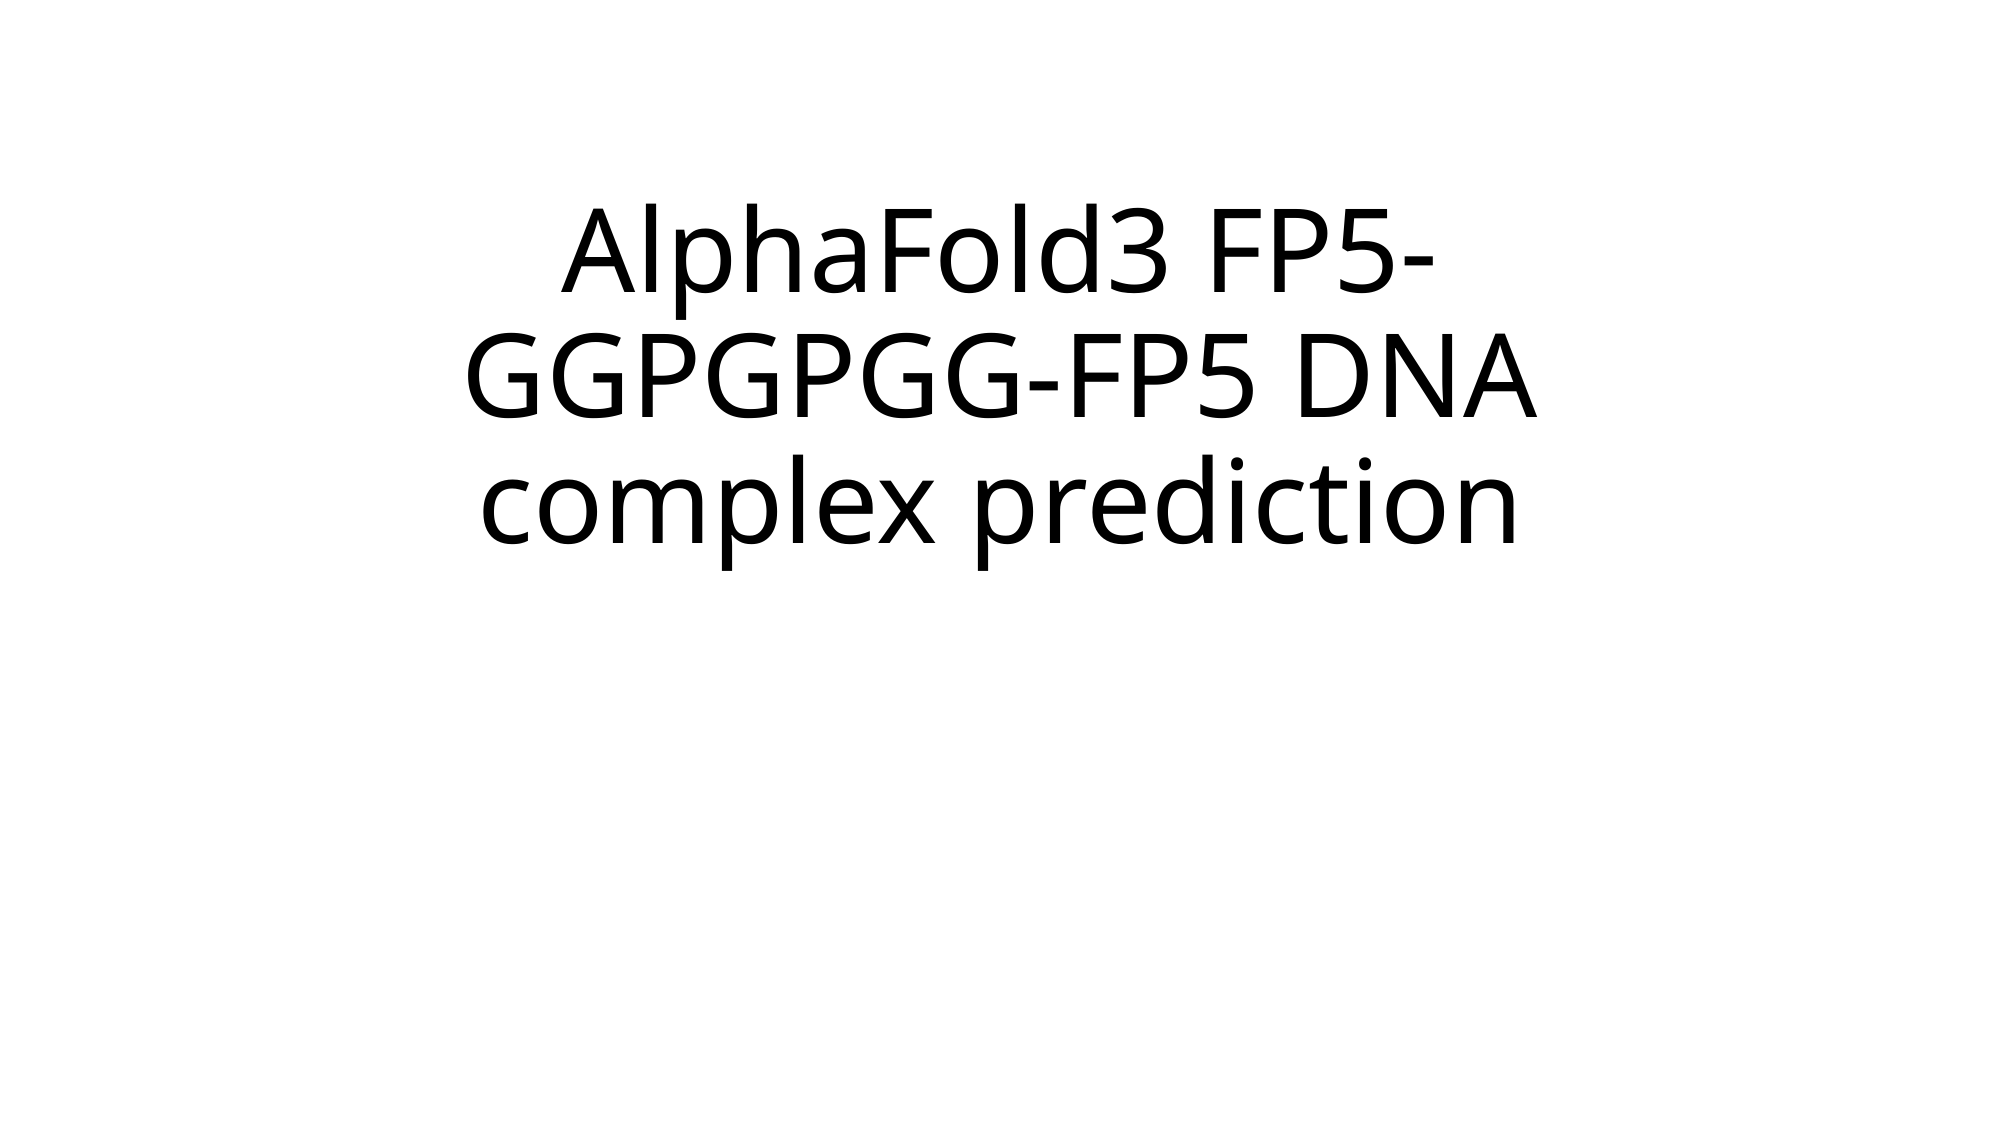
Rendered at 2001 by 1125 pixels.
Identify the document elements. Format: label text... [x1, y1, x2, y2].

title AlphaFold3 FP5-GGPGPGG-FP5 DNA complex prediction [249, 184, 1750, 576]
